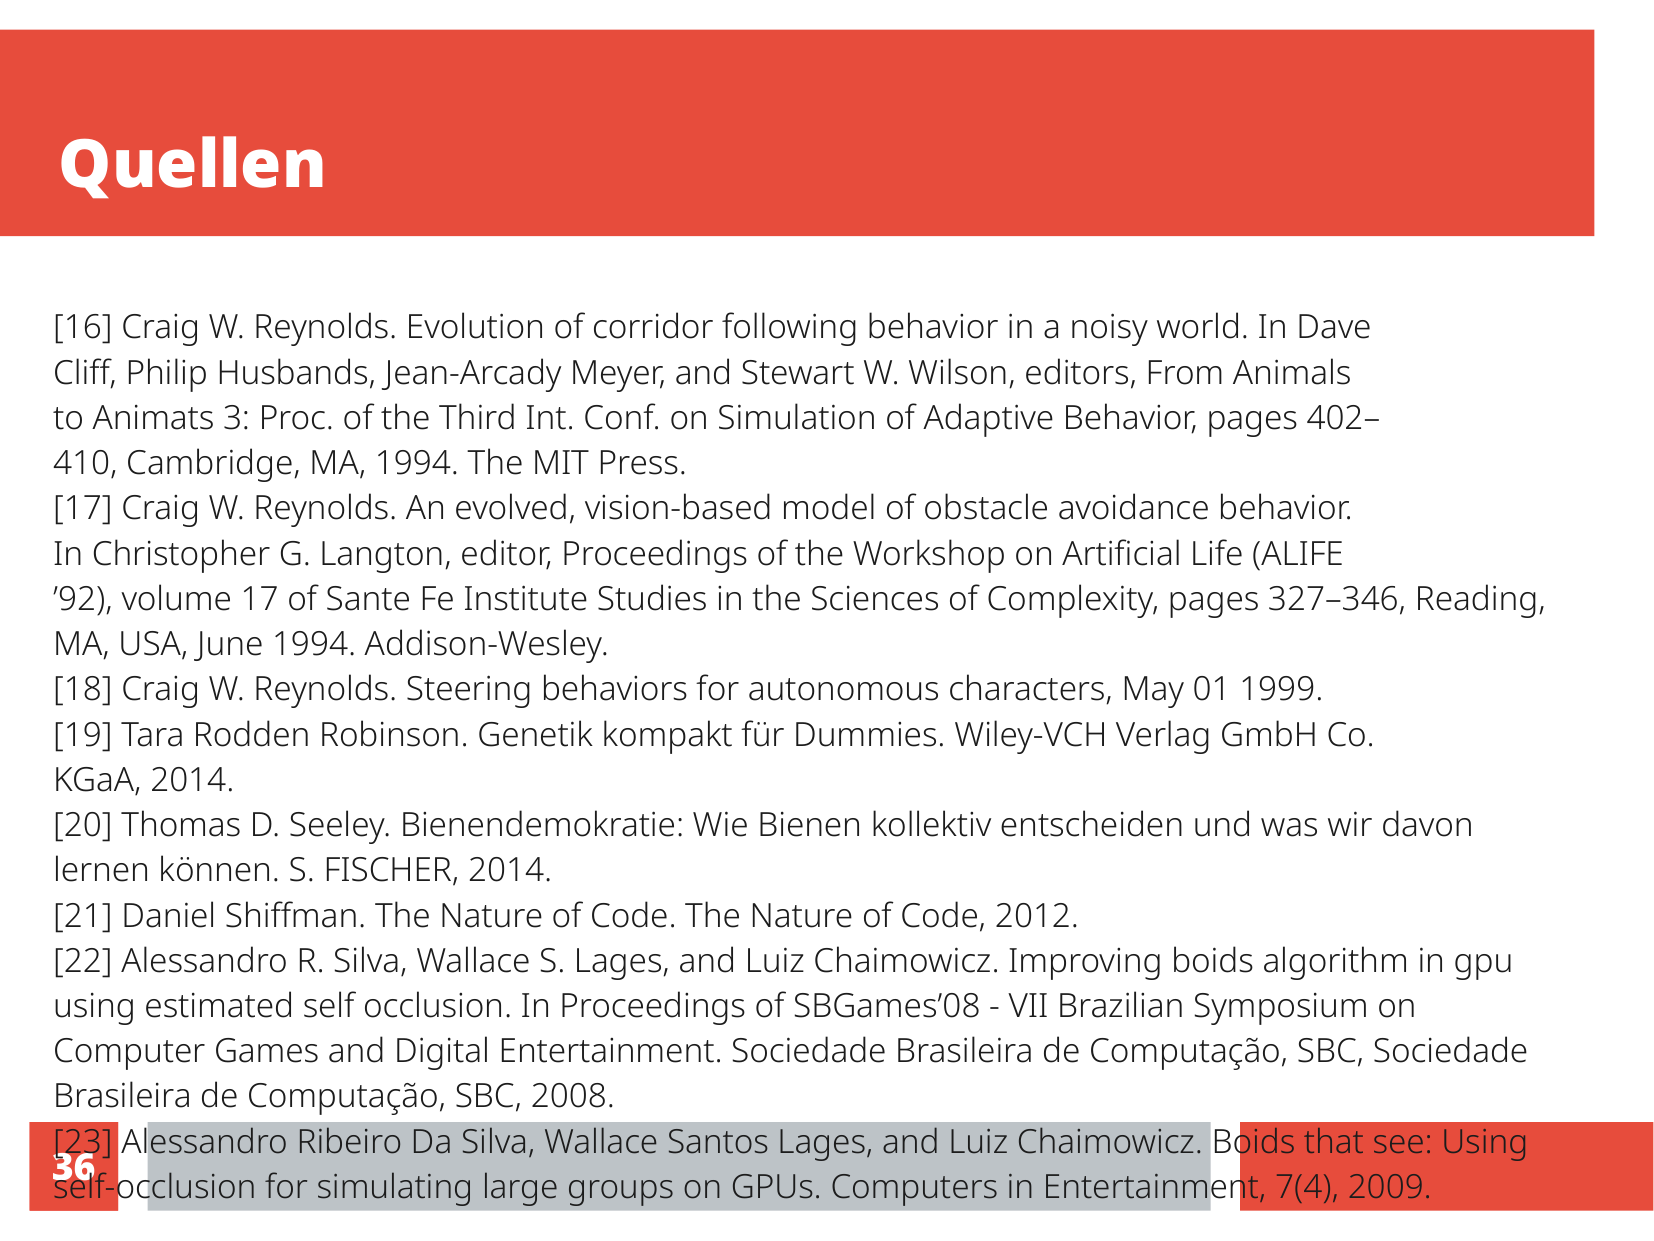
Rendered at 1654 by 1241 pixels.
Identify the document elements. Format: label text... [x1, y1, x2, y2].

title Quellen [59, 49, 1595, 207]
subtitle [16] Craig W. Reynolds. Evolution of corridor following behavior in a noisy world. In Dave Cliff, Philip Husbands, Jean-Arcady Meyer, and Stewart W. Wilson, editors, From Animals to Animats 3: Proc. of the Third Int. Conf. on Simulation of Adaptive Behavior, pages 402– 410, Cambridge, MA, 1994. The MIT Press. [17] Craig W. Reynolds. An evolved, vision-based model of obstacle avoidance behavior. In Christopher G. Langton, editor, Proceedings of the Workshop on Artificial Life (ALIFE ’92), volume 17 of Sante Fe Institute Studies in the Sciences of Complexity, pages 327–346, Reading, MA, USA, June 1994. Addison-Wesley. [18] Craig W. Reynolds. Steering behaviors for autonomous characters, May 01 1999. [19] Tara Rodden Robinson. Genetik kompakt für Dummies. Wiley-VCH Verlag GmbH Co. KGaA, 2014. [20] Thomas D. Seeley. Bienendemokratie: Wie Bienen kollektiv entscheiden und was wir davon lernen können. S. FISCHER, 2014. [21] Daniel Shiffman. The Nature of Code. The Nature of Code, 2012. [22] Alessandro R. Silva, Wallace S. Lages, and Luiz Chaimowicz. Improving boids algorithm in gpu using estimated self occlusion. In Proceedings of SBGames’08 - VII Brazilian Symposium on Computer Games and Digital Entertainment. Sociedade Brasileira de Computação, SBC, Sociedade Brasileira de Computação, SBC, 2008. [23] Alessandro Ribeiro Da Silva, Wallace Santos Lages, and Luiz Chaimowicz. Boids that see: Using self-occlusion for simulating large groups on GPUs. Computers in Entertainment, 7(4), 2009. [53, 303, 1560, 1123]
